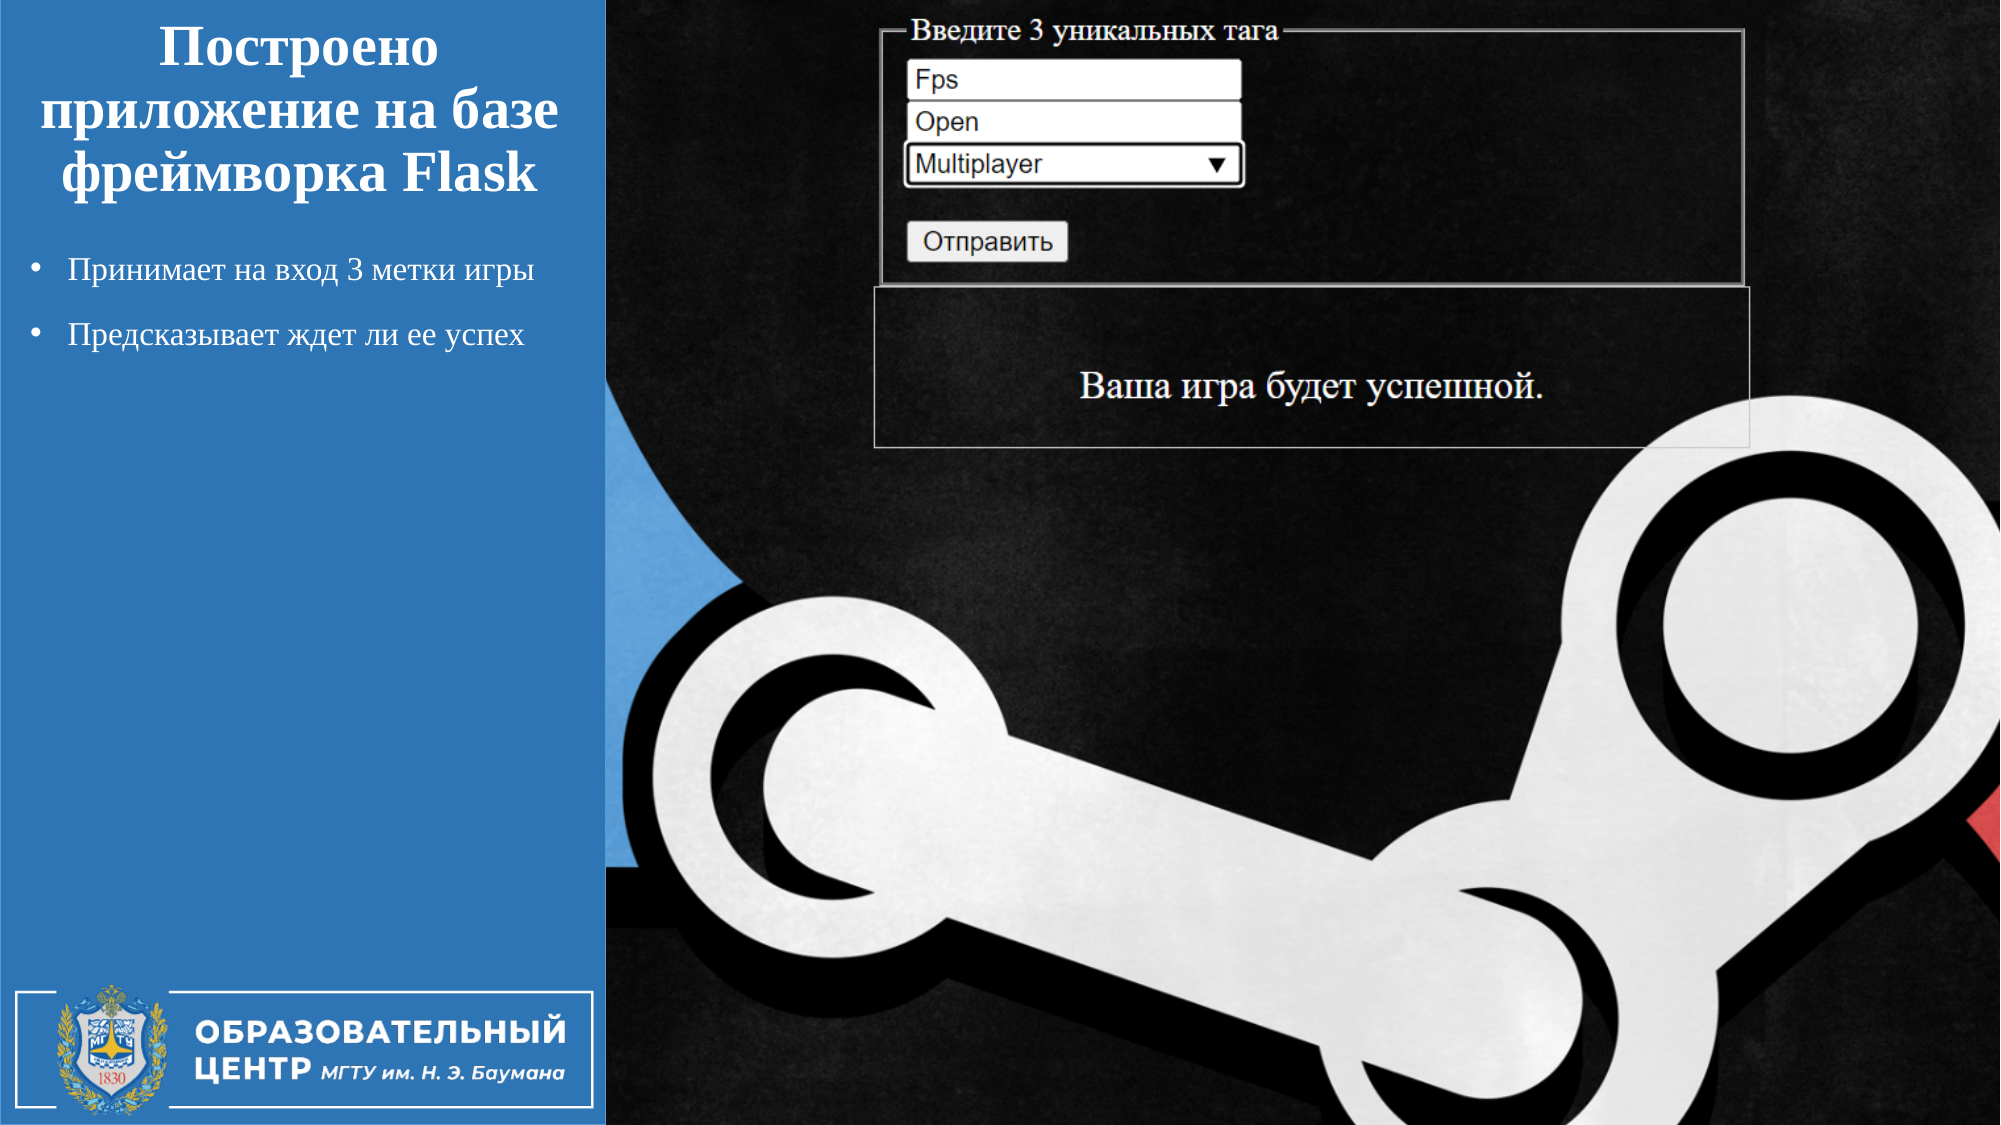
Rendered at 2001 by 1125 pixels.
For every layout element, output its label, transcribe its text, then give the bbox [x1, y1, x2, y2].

picture [606, 0, 2000, 1125]
text_box [0, 0, 606, 1125]
picture [15, 983, 594, 1117]
text_box Принимает на вход 3 метки игры Предсказывает ждет ли ее успех [15, 0, 592, 857]
